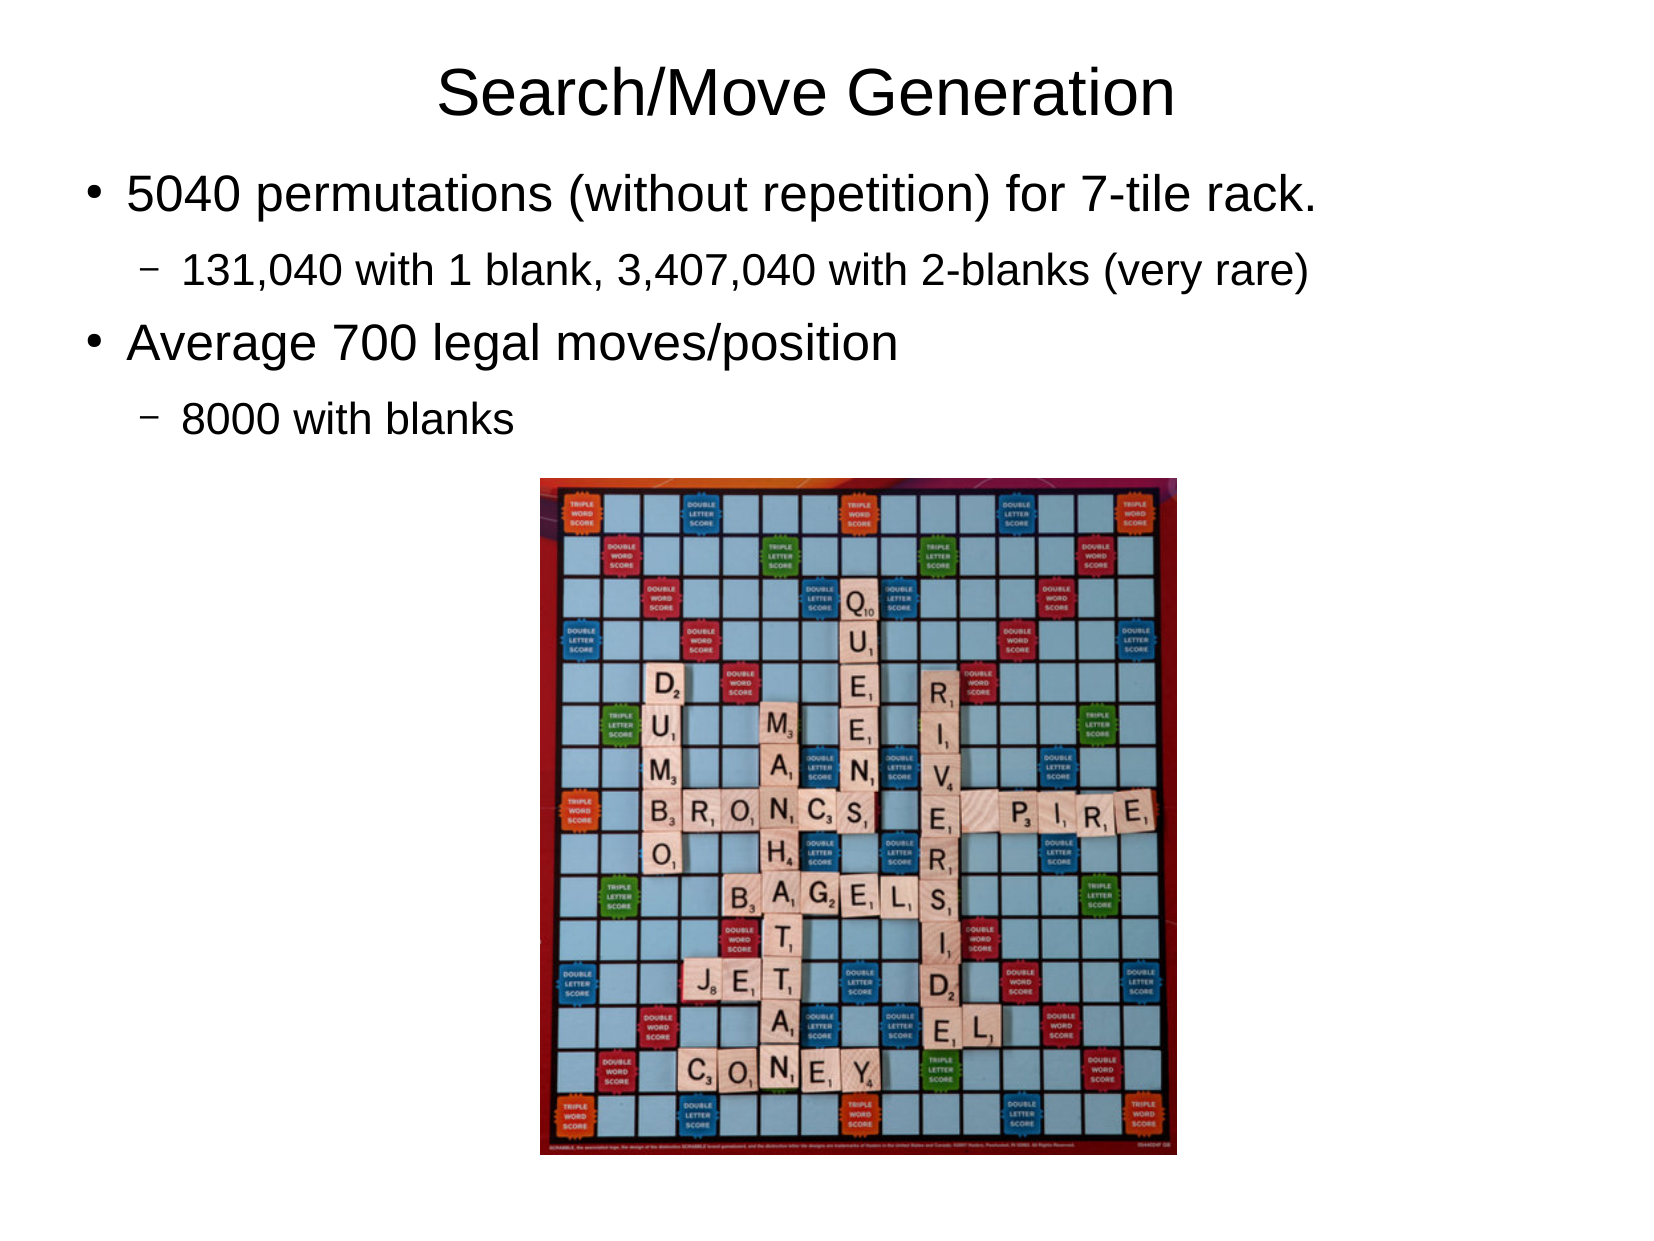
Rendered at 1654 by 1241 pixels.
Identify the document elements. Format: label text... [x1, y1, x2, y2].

picture [540, 478, 1177, 1156]
list 5040 permutations (without repetition) for 7-tile rack. 131,040 with 1 blank, 3,407,040 with 2-blanks (very rare) Average 700 legal moves/position 8000 with blanks [71, 165, 1561, 451]
title Search/Move Generation [82, 49, 1531, 136]
